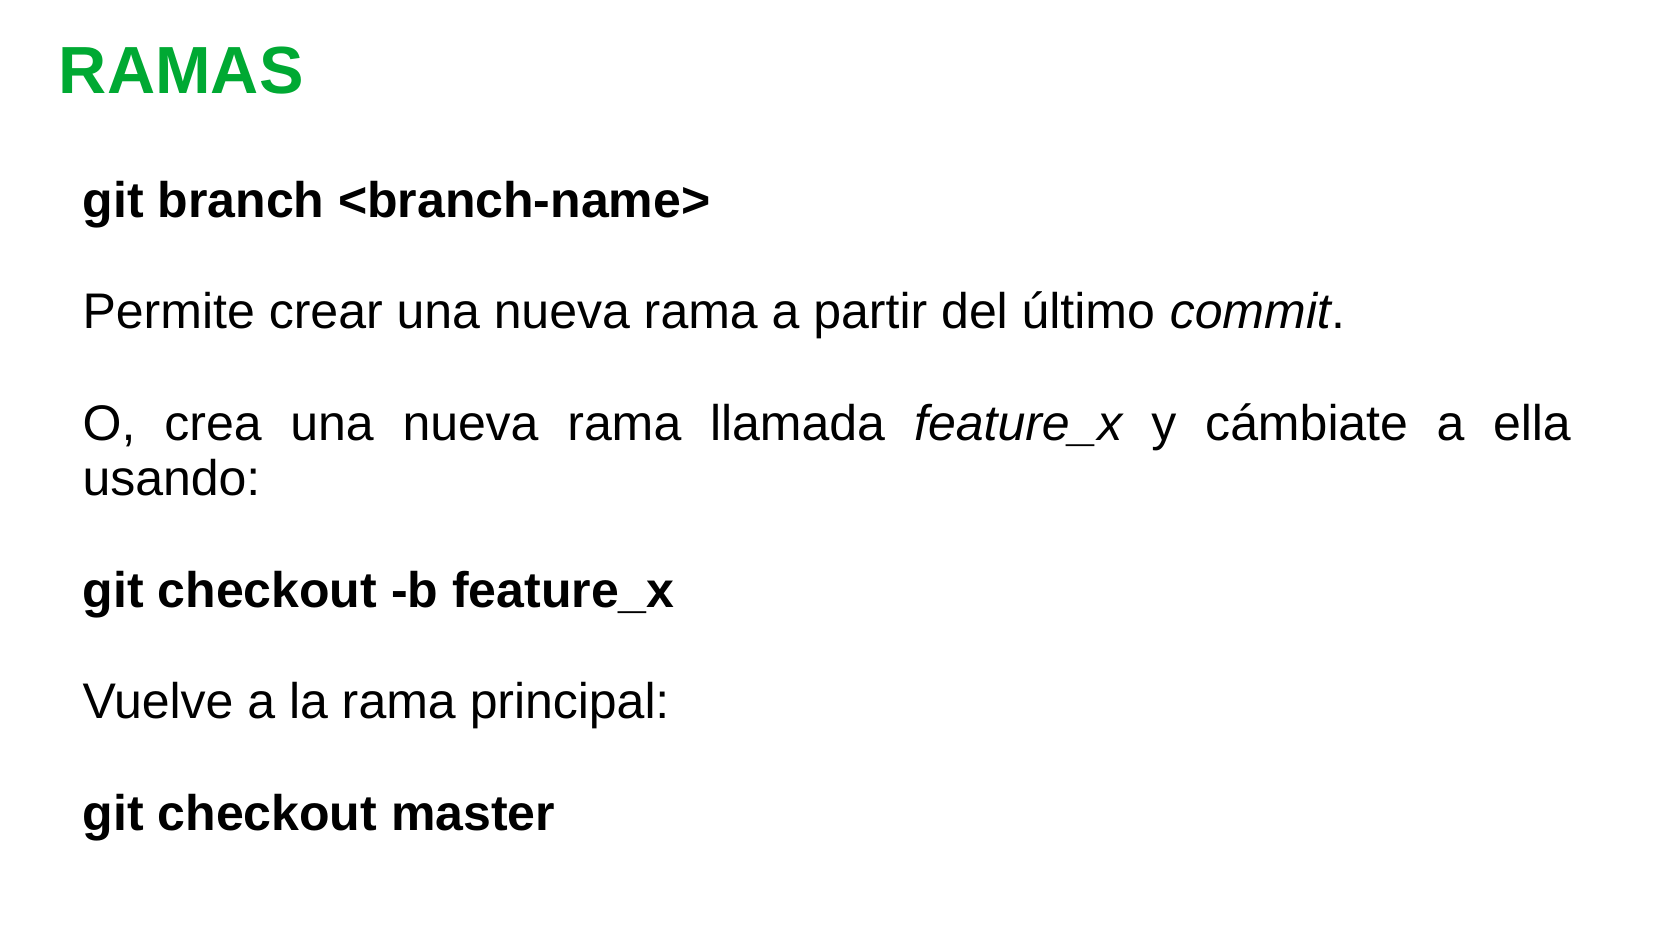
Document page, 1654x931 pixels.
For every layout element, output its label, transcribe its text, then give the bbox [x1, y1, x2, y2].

subtitle git branch <branch-name> Permite crear una nueva rama a partir del último commit. O, crea una nueva rama llamada feature_x y cámbiate a ella usando: git checkout -b feature_x Vuelve a la rama principal: git checkout master [82, 171, 1571, 841]
title RAMAS [59, 24, 1548, 118]
